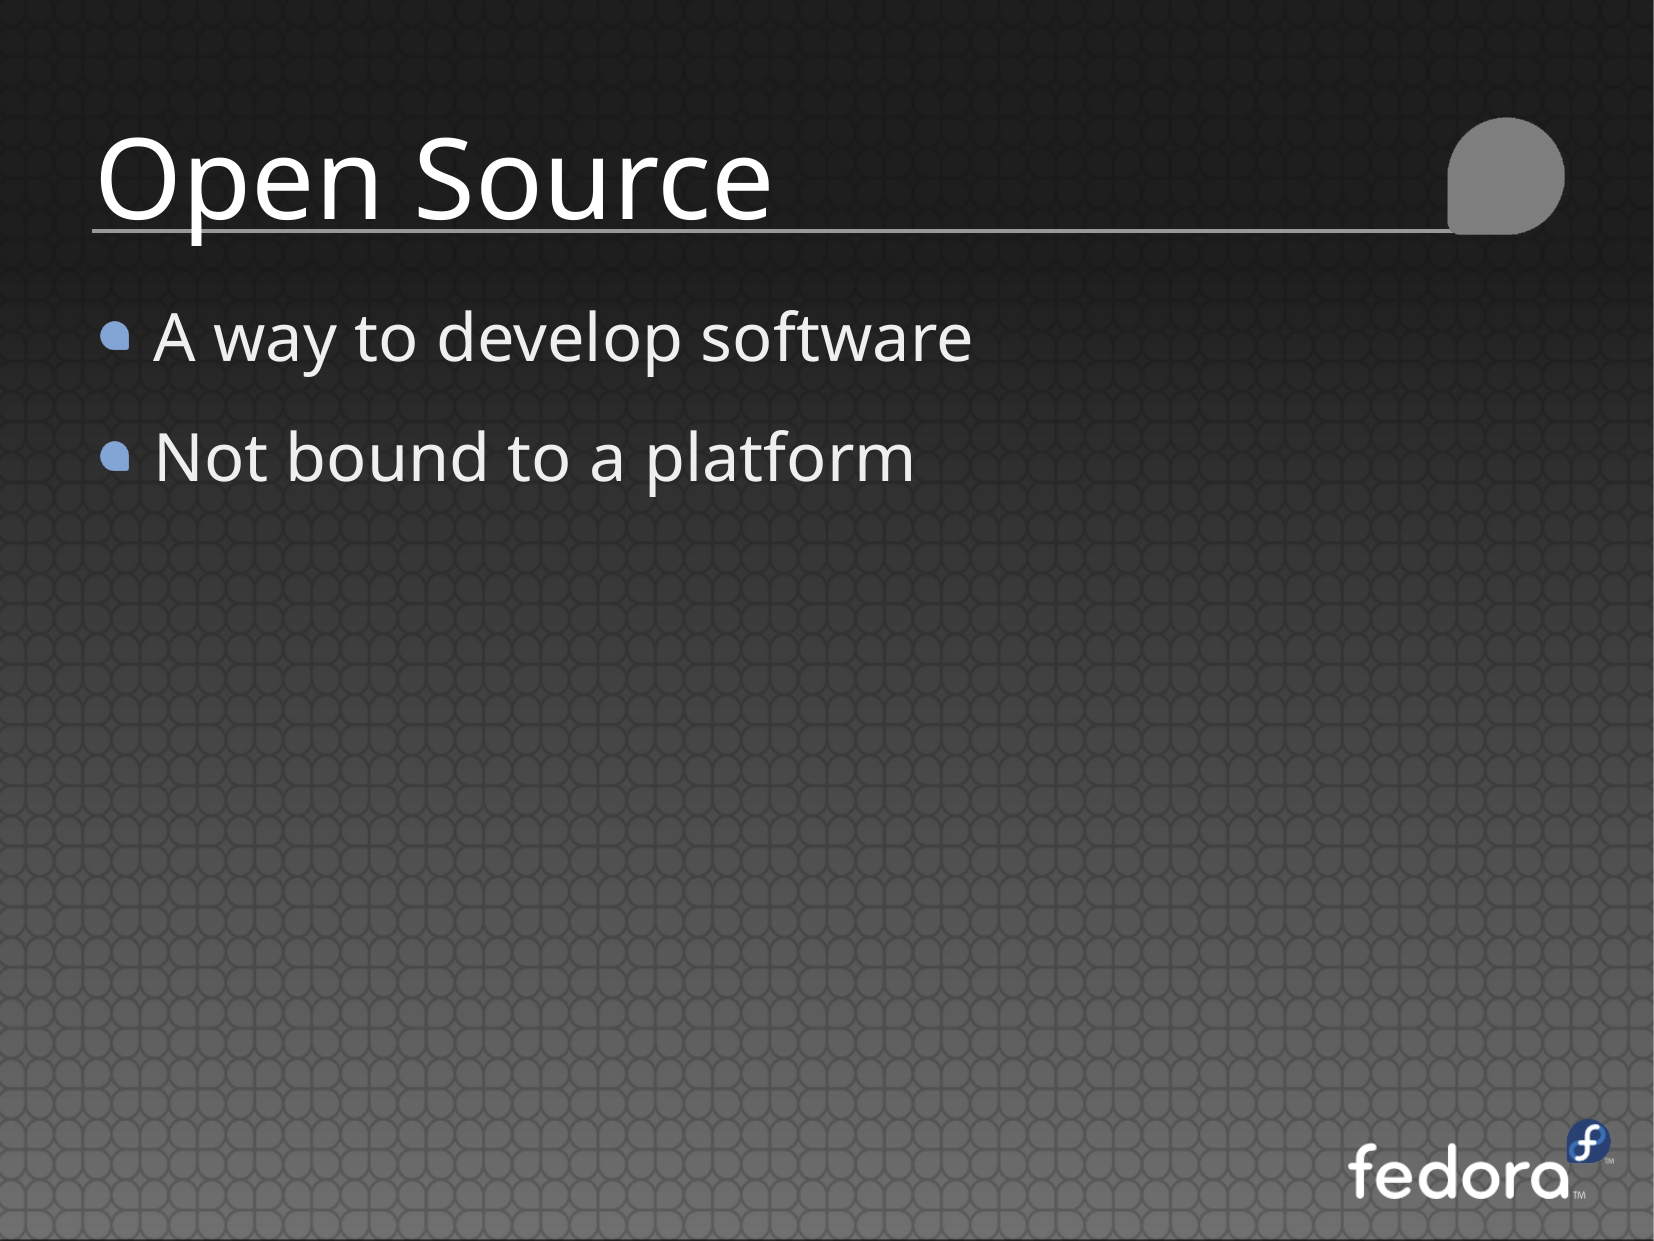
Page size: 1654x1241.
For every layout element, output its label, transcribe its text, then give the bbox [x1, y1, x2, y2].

list A way to develop software Not bound to a platform [82, 290, 1571, 1094]
title Open Source [94, 100, 1426, 251]
picture [0, 0, 1654, 1241]
